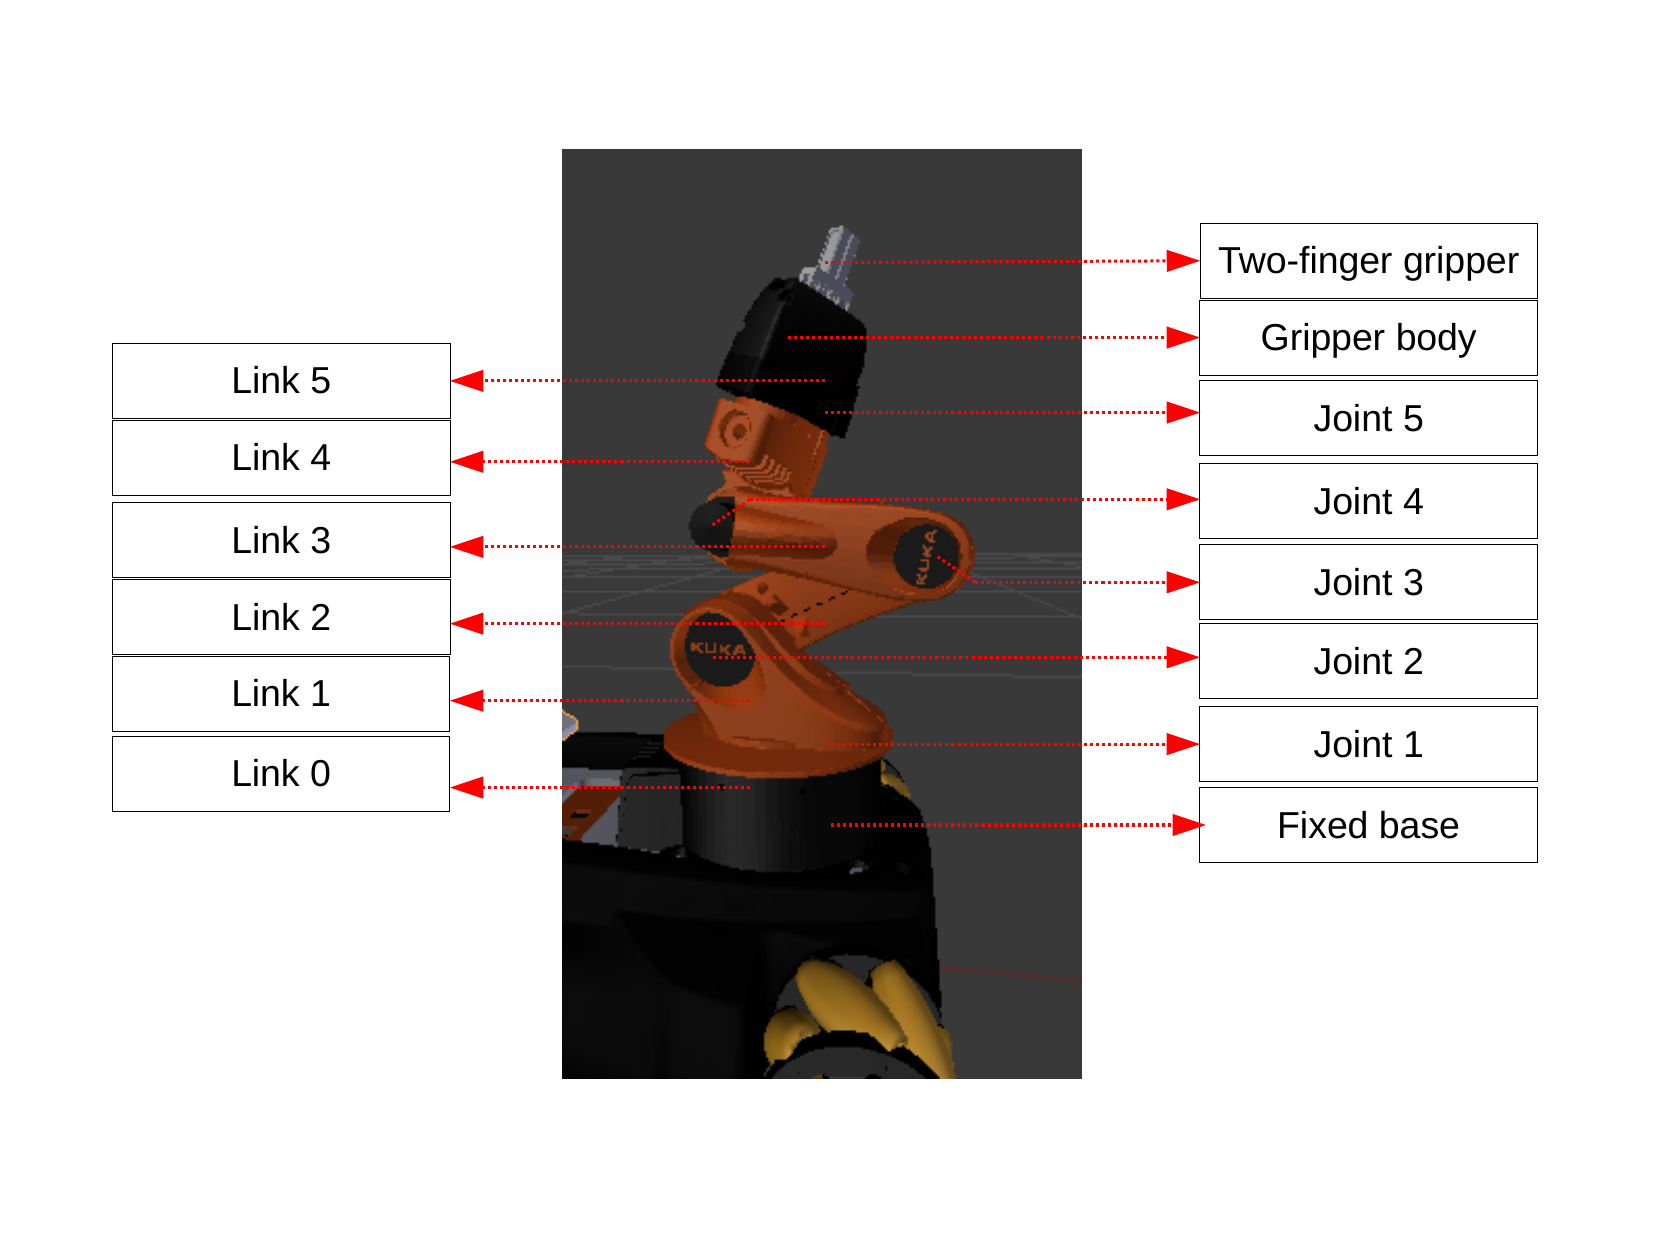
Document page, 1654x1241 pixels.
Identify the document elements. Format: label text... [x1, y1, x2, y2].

text_box Fixed base [1199, 787, 1538, 863]
text_box Link 0 [112, 736, 450, 812]
text_box Link 5 [112, 343, 451, 419]
text_box Joint 2 [1199, 623, 1538, 699]
text_box [74, 74, 1613, 1163]
text_box Link 2 [112, 579, 451, 655]
text_box Link 1 [112, 656, 450, 732]
text_box Joint 5 [1199, 380, 1538, 456]
text_box Two-finger gripper [1200, 223, 1538, 299]
text_box Link 4 [112, 420, 451, 496]
text_box Gripper body [1199, 300, 1538, 376]
text_box Joint 1 [1199, 706, 1538, 782]
text_box Link 3 [112, 502, 451, 578]
picture [562, 149, 1082, 1079]
text_box Joint 3 [1199, 544, 1538, 620]
text_box Joint 4 [1199, 463, 1538, 539]
